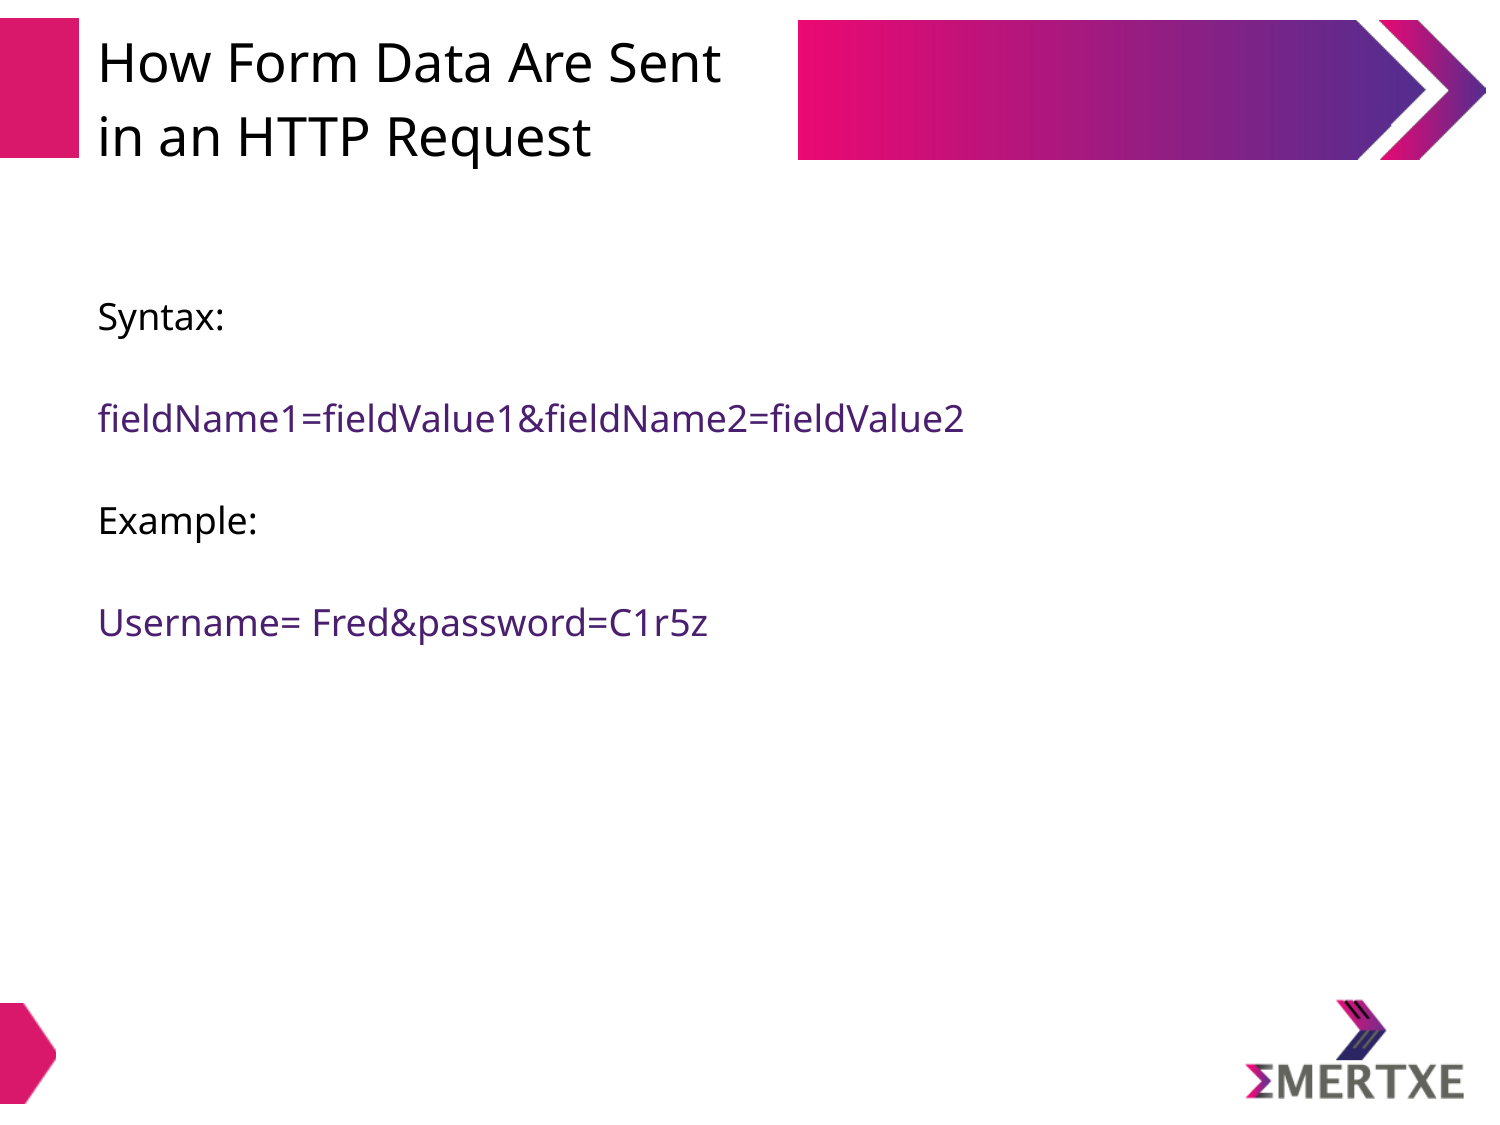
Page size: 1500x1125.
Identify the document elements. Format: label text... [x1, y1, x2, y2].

text_box Syntax: fieldName1=fieldValue1&fieldName2=fieldValue2 Example: Username= Fred&password=C1r5z [82, 283, 1406, 649]
picture [1245, 996, 1465, 1099]
text_box How Form Data Are Sent in an HTTP Request [82, 17, 768, 223]
picture [798, 20, 1486, 160]
